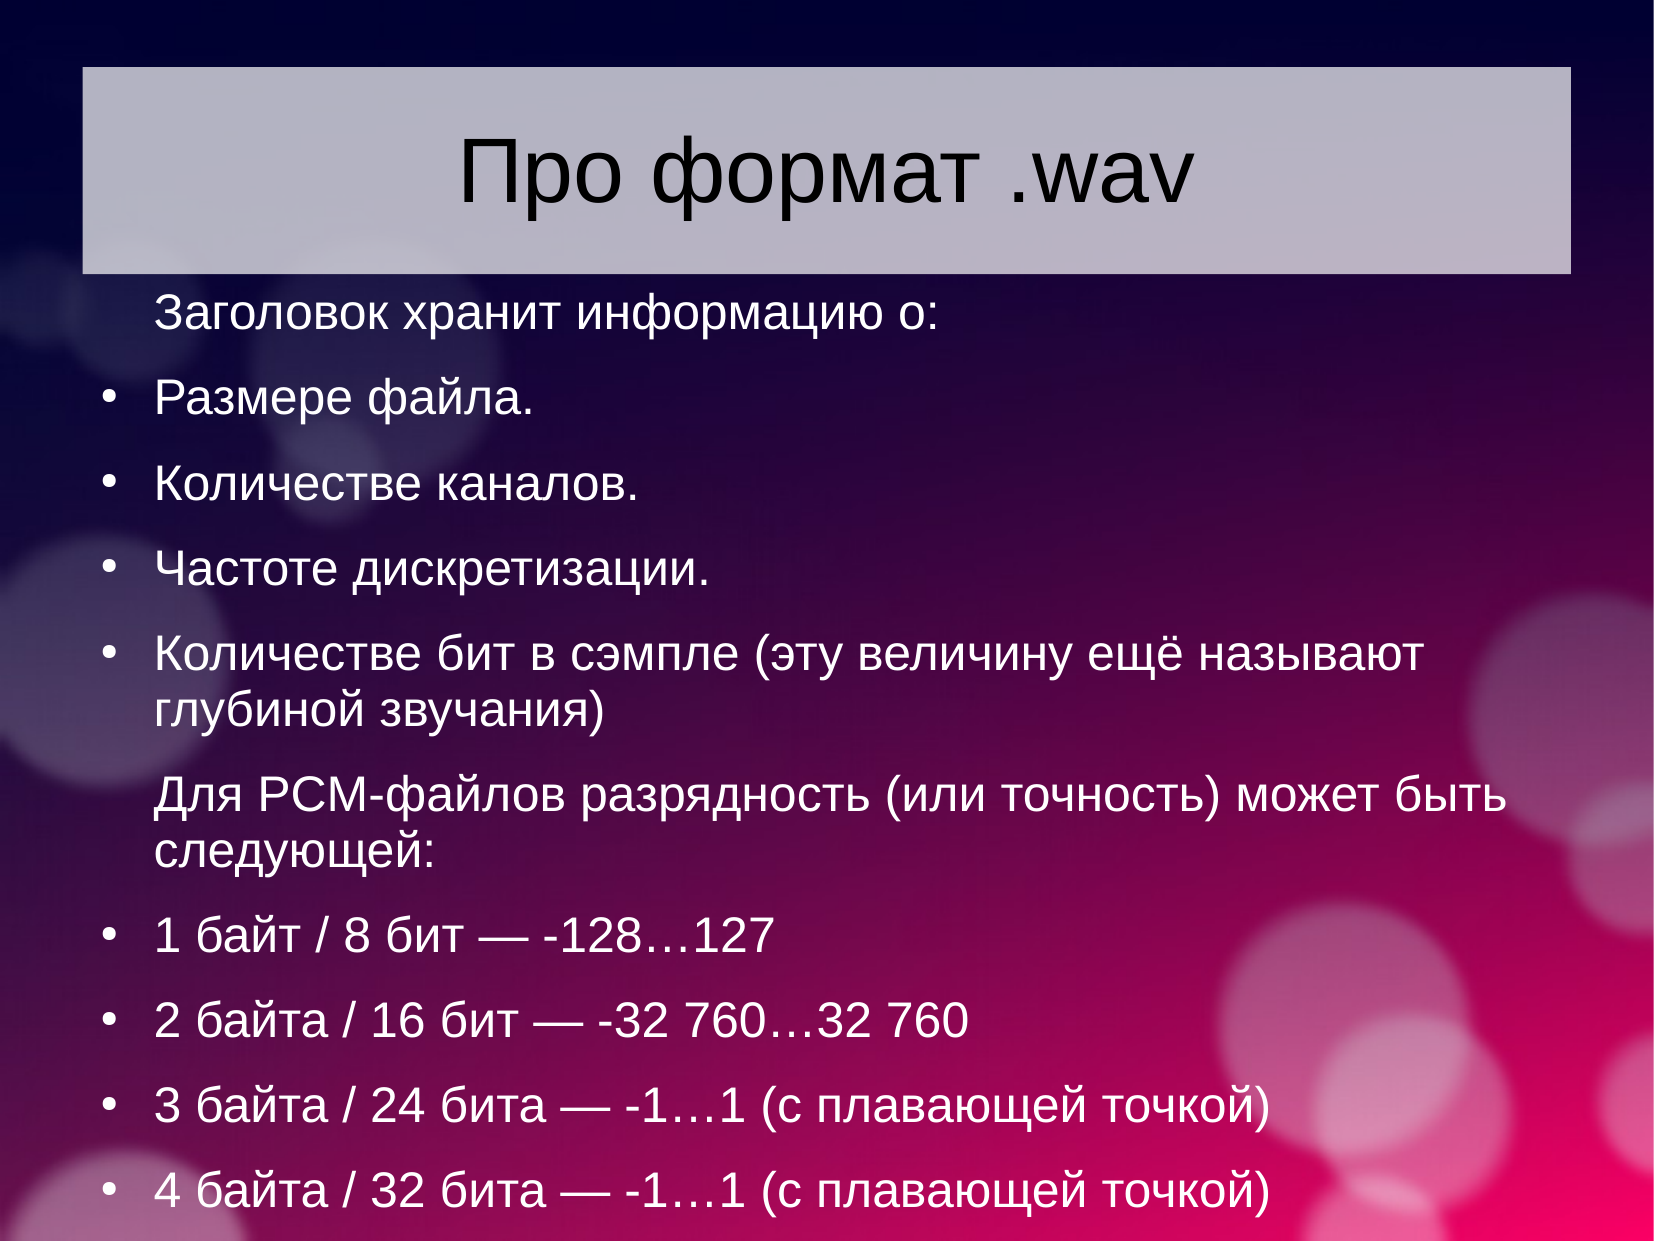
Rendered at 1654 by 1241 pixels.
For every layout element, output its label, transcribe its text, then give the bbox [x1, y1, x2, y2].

picture [0, 0, 1654, 1241]
title Про формат .wav [82, 67, 1571, 275]
list Заголовок хранит информацию о: Размере файла. Количестве каналов. Частоте дискретизации. Количестве бит в сэмпле (эту величину ещё называют глубиной звучания) Для PCM-файлов разрядность (или точность) может быть следующей: 1 байт / 8 бит — -128…127 2 байта / 16 бит — -32 760…32 760 3 байта / 24 бита — -1…1 (с плавающей точкой) 4 байта / 32 бита — -1…1 (с плавающей точкой) [82, 284, 1571, 1052]
